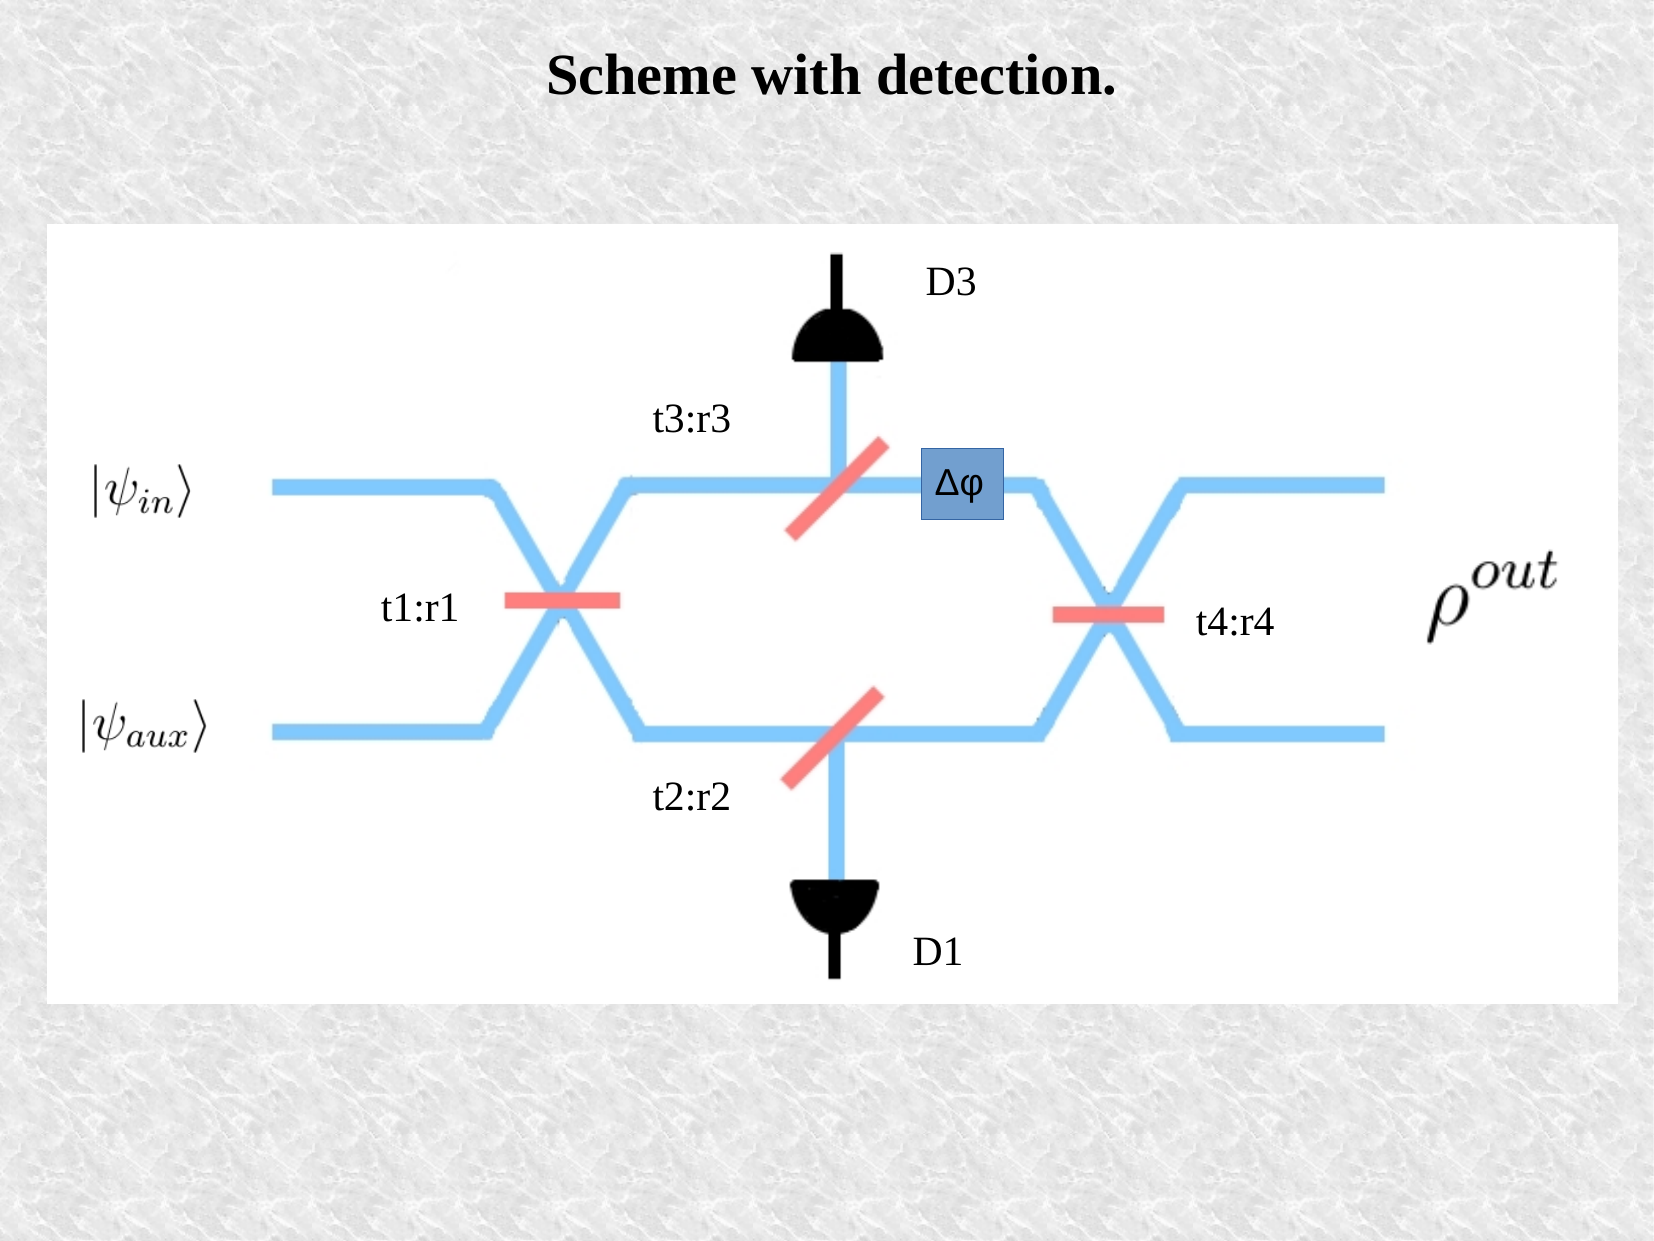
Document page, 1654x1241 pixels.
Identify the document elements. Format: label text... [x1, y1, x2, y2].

picture [0, 0, 1654, 1241]
text_box t3:r3 [637, 387, 756, 449]
text_box [921, 448, 1004, 520]
text_box D1 [897, 921, 981, 983]
text_box t2:r2 [637, 765, 756, 827]
text_box t1:r1 [366, 576, 485, 638]
text_box D3 [910, 250, 1006, 312]
text_box Scheme with detection. [531, 35, 1134, 130]
text_box t4:r4 [1181, 590, 1300, 652]
text_box Δφ [919, 454, 1003, 512]
